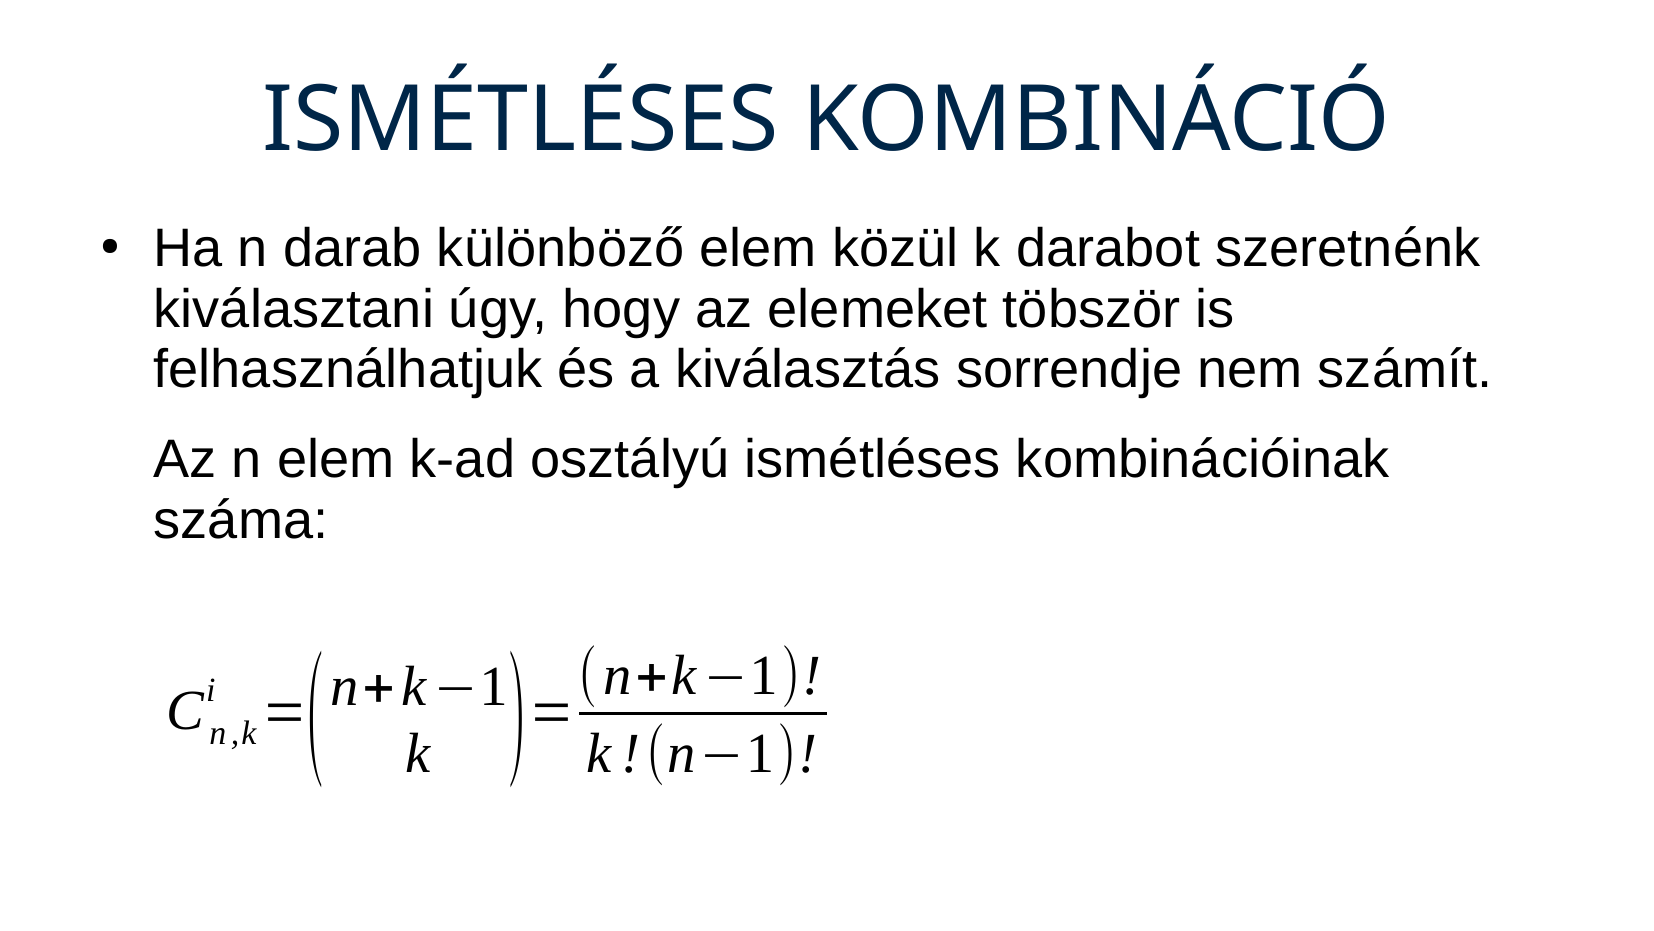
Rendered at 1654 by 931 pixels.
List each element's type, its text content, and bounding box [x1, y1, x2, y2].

chart [152, 640, 843, 792]
list [82, 217, 1571, 758]
title ISMÉTLÉSES KOMBINÁCIÓ [82, 37, 1571, 193]
